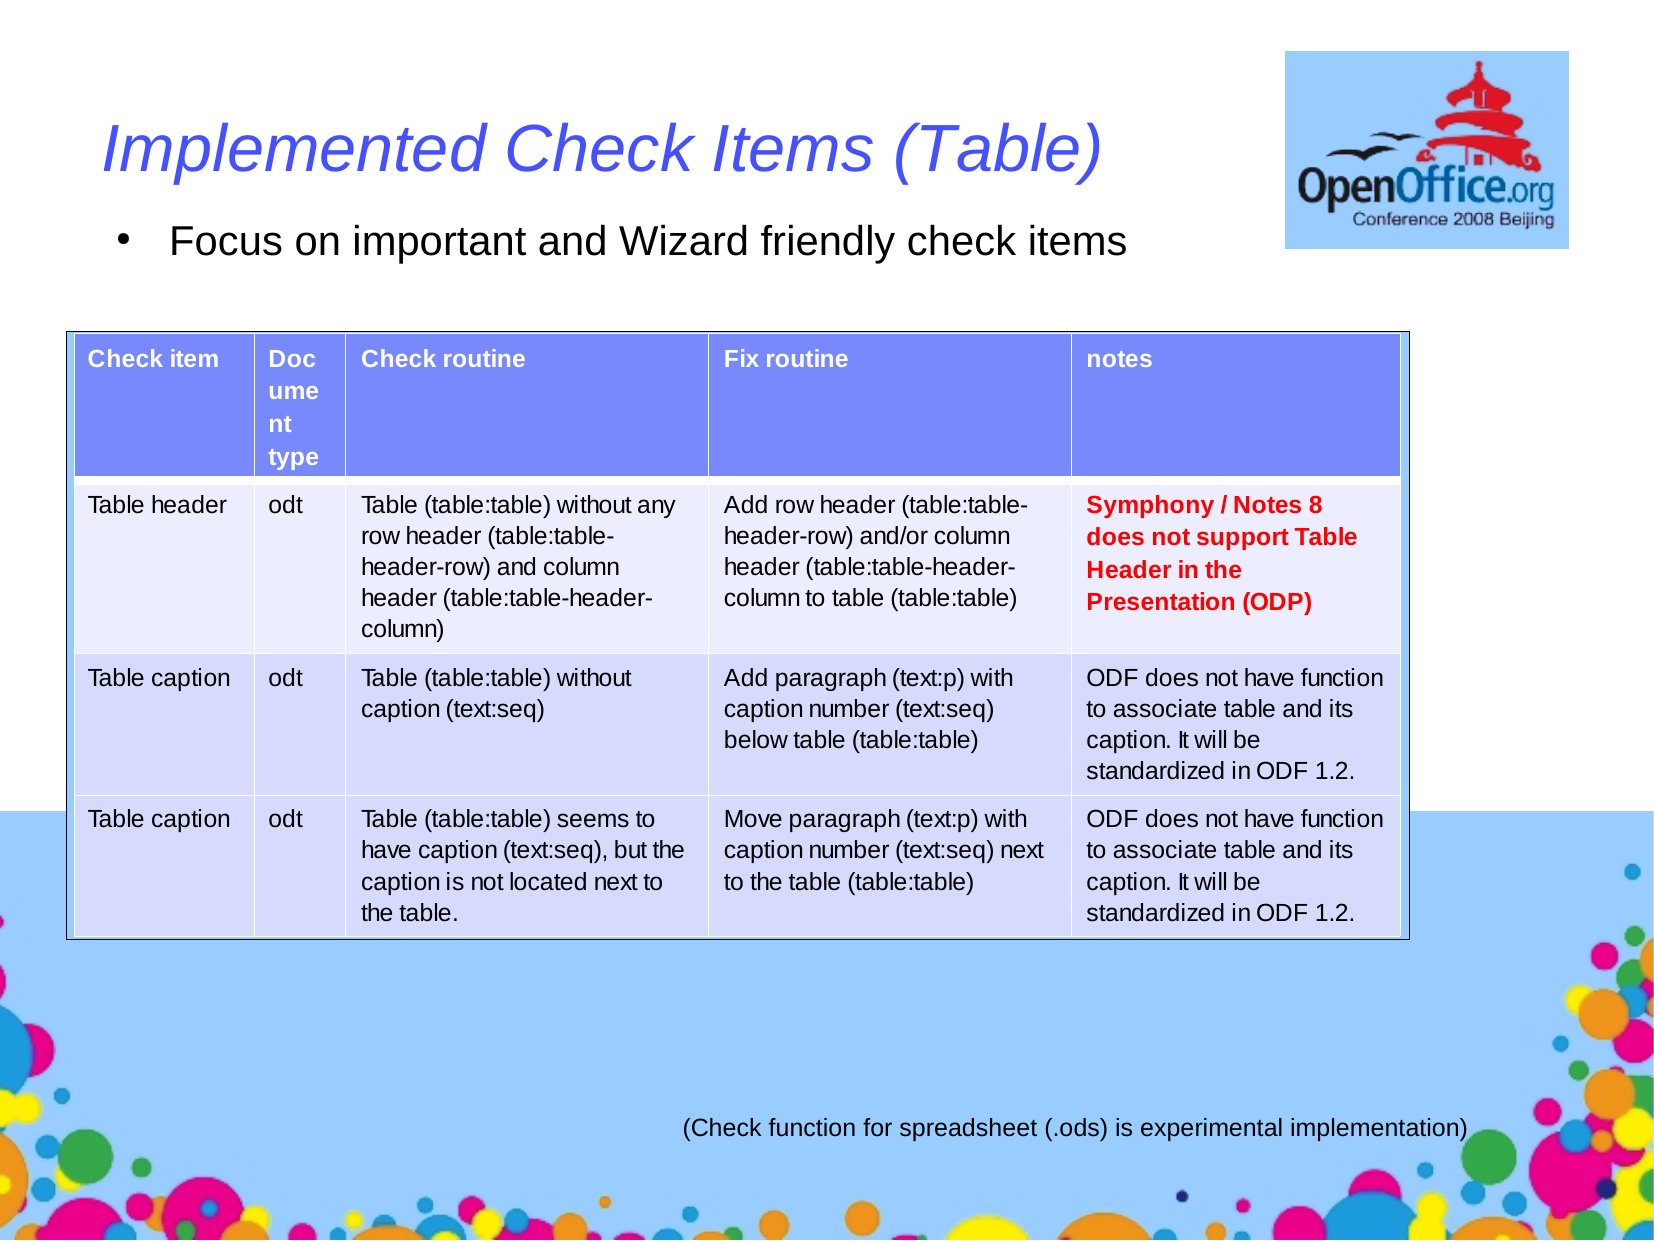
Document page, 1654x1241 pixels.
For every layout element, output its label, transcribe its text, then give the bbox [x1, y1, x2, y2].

title Implemented Check Items (Table) [86, 103, 1654, 197]
chart [66, 331, 1410, 940]
text_box (Check function for spreadsheet (.ods) is experimental implementation) [679, 1110, 1629, 1144]
picture [1285, 51, 1569, 103]
list Focus on important and Wizard friendly check items [65, 207, 1584, 316]
picture [1285, 197, 1569, 207]
picture [0, 810, 1654, 1240]
